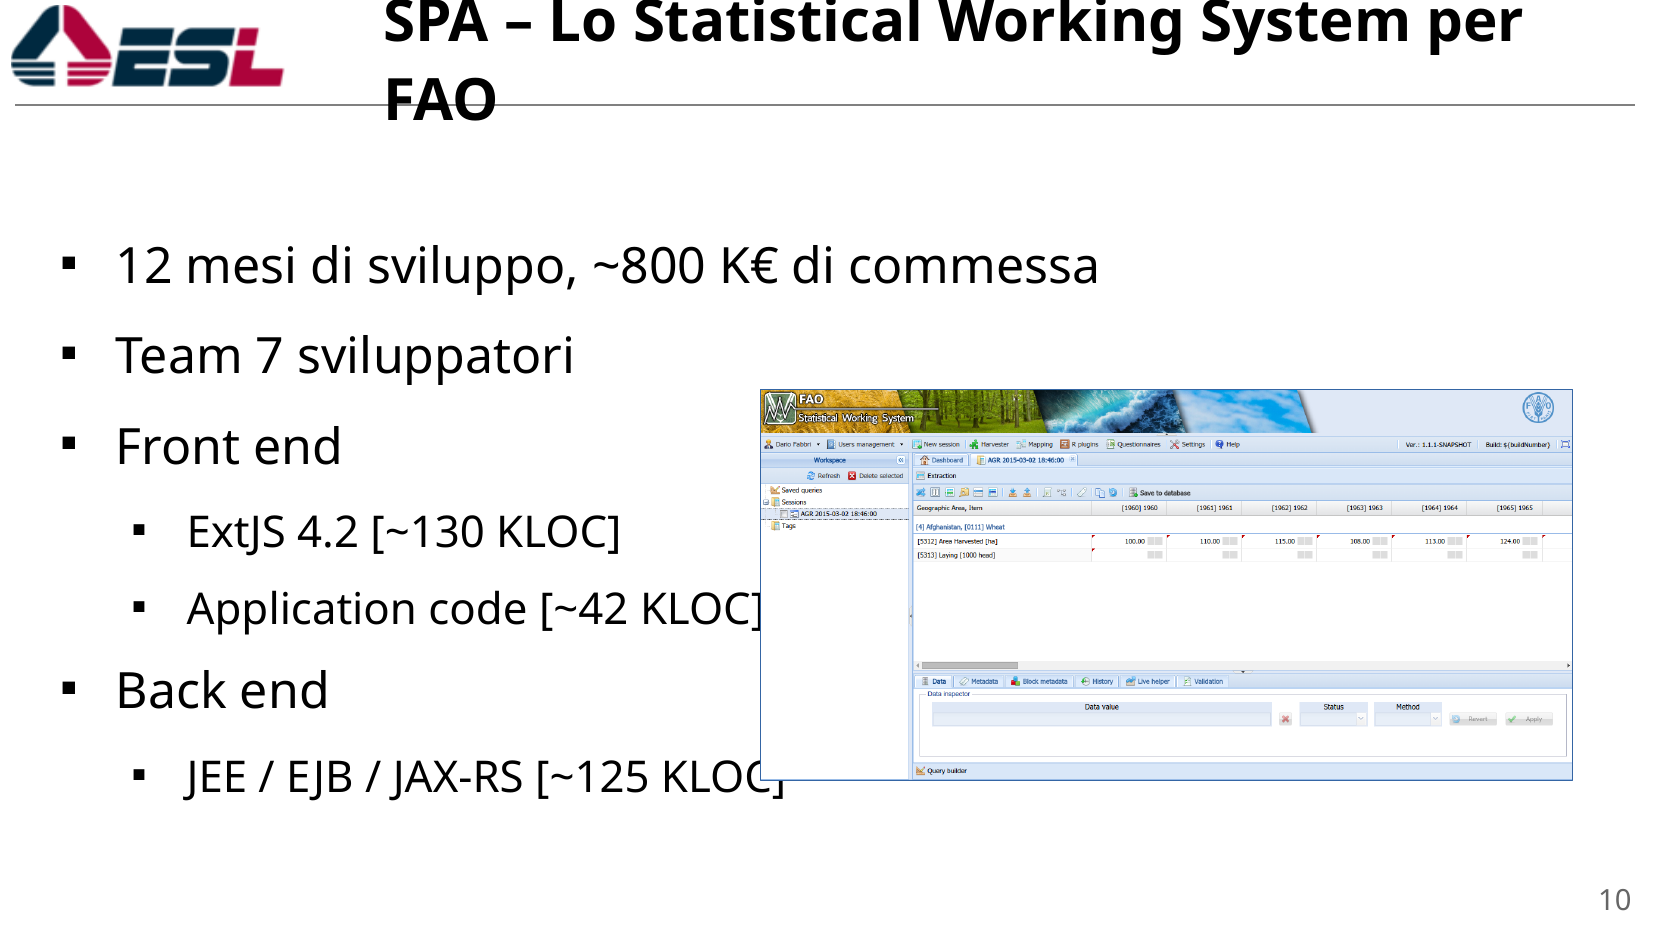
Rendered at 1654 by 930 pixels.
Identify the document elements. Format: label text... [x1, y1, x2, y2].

title SPA – Lo Statistical Working System per FAO [335, 0, 1653, 103]
picture [760, 390, 1573, 781]
picture [11, 5, 288, 90]
list 12 mesi di sviluppo, ~800 K€ di commessa Team 7 sviluppatori Front end ExtJS 4.2 [~130 KLOC] Application code [~42 KLOC] Back end JEE / EJB / JAX-RS [~125 KLOC] [45, 134, 1606, 901]
